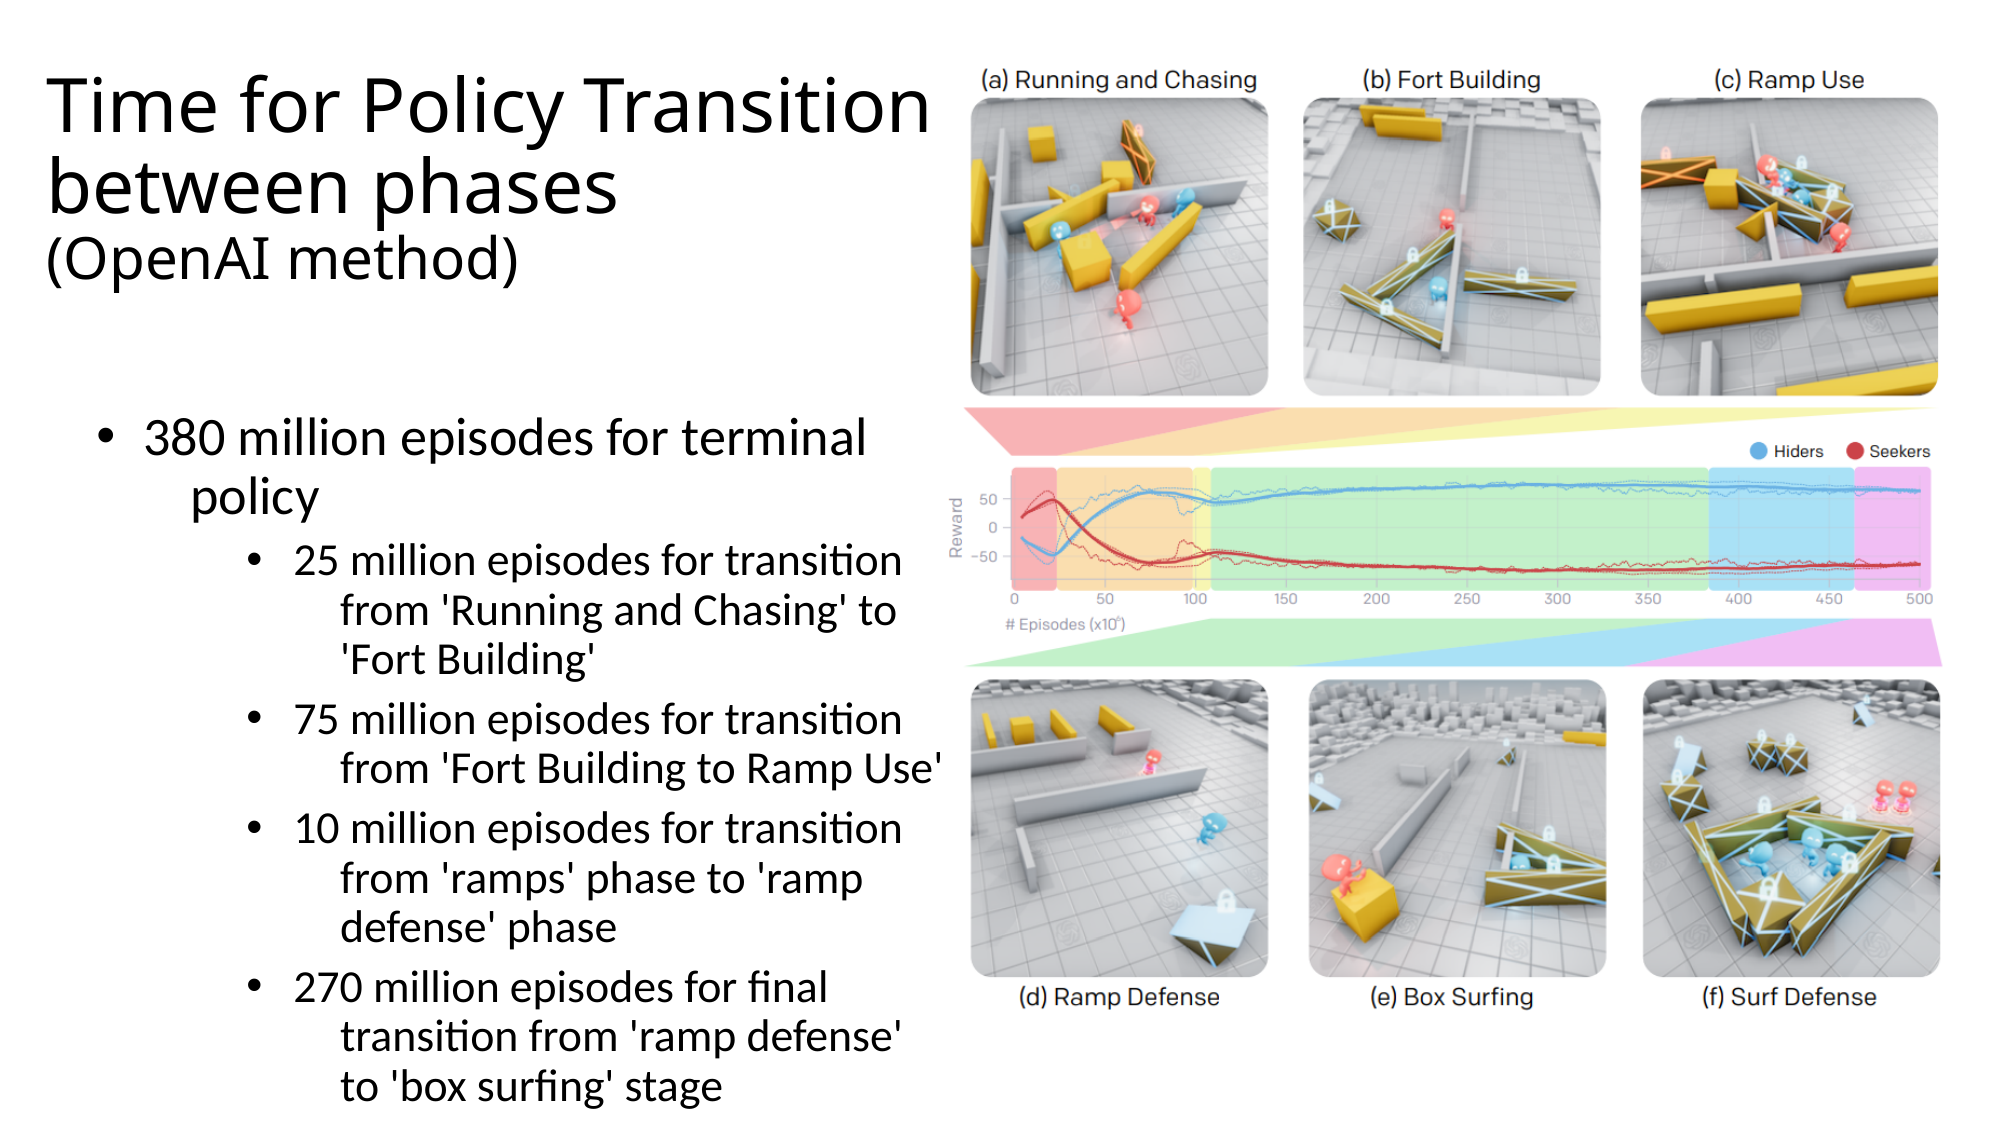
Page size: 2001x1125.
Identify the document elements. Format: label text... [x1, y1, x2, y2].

text_box 380 million episodes for terminal policy 25 million episodes for transition from 'Running and Chasing' to 'Fort Building' 75 million episodes for transition from 'Fort Building to Ramp Use' 10 million episodes for transition from 'ramps' phase to 'ramp defense' phase 270 million episodes for final transition from 'ramp defense' to 'box surfing' stage [0, 321, 965, 1108]
title Time for Policy Transition between phases (OpenAI method) [31, 59, 1042, 280]
picture [948, 60, 1950, 1016]
